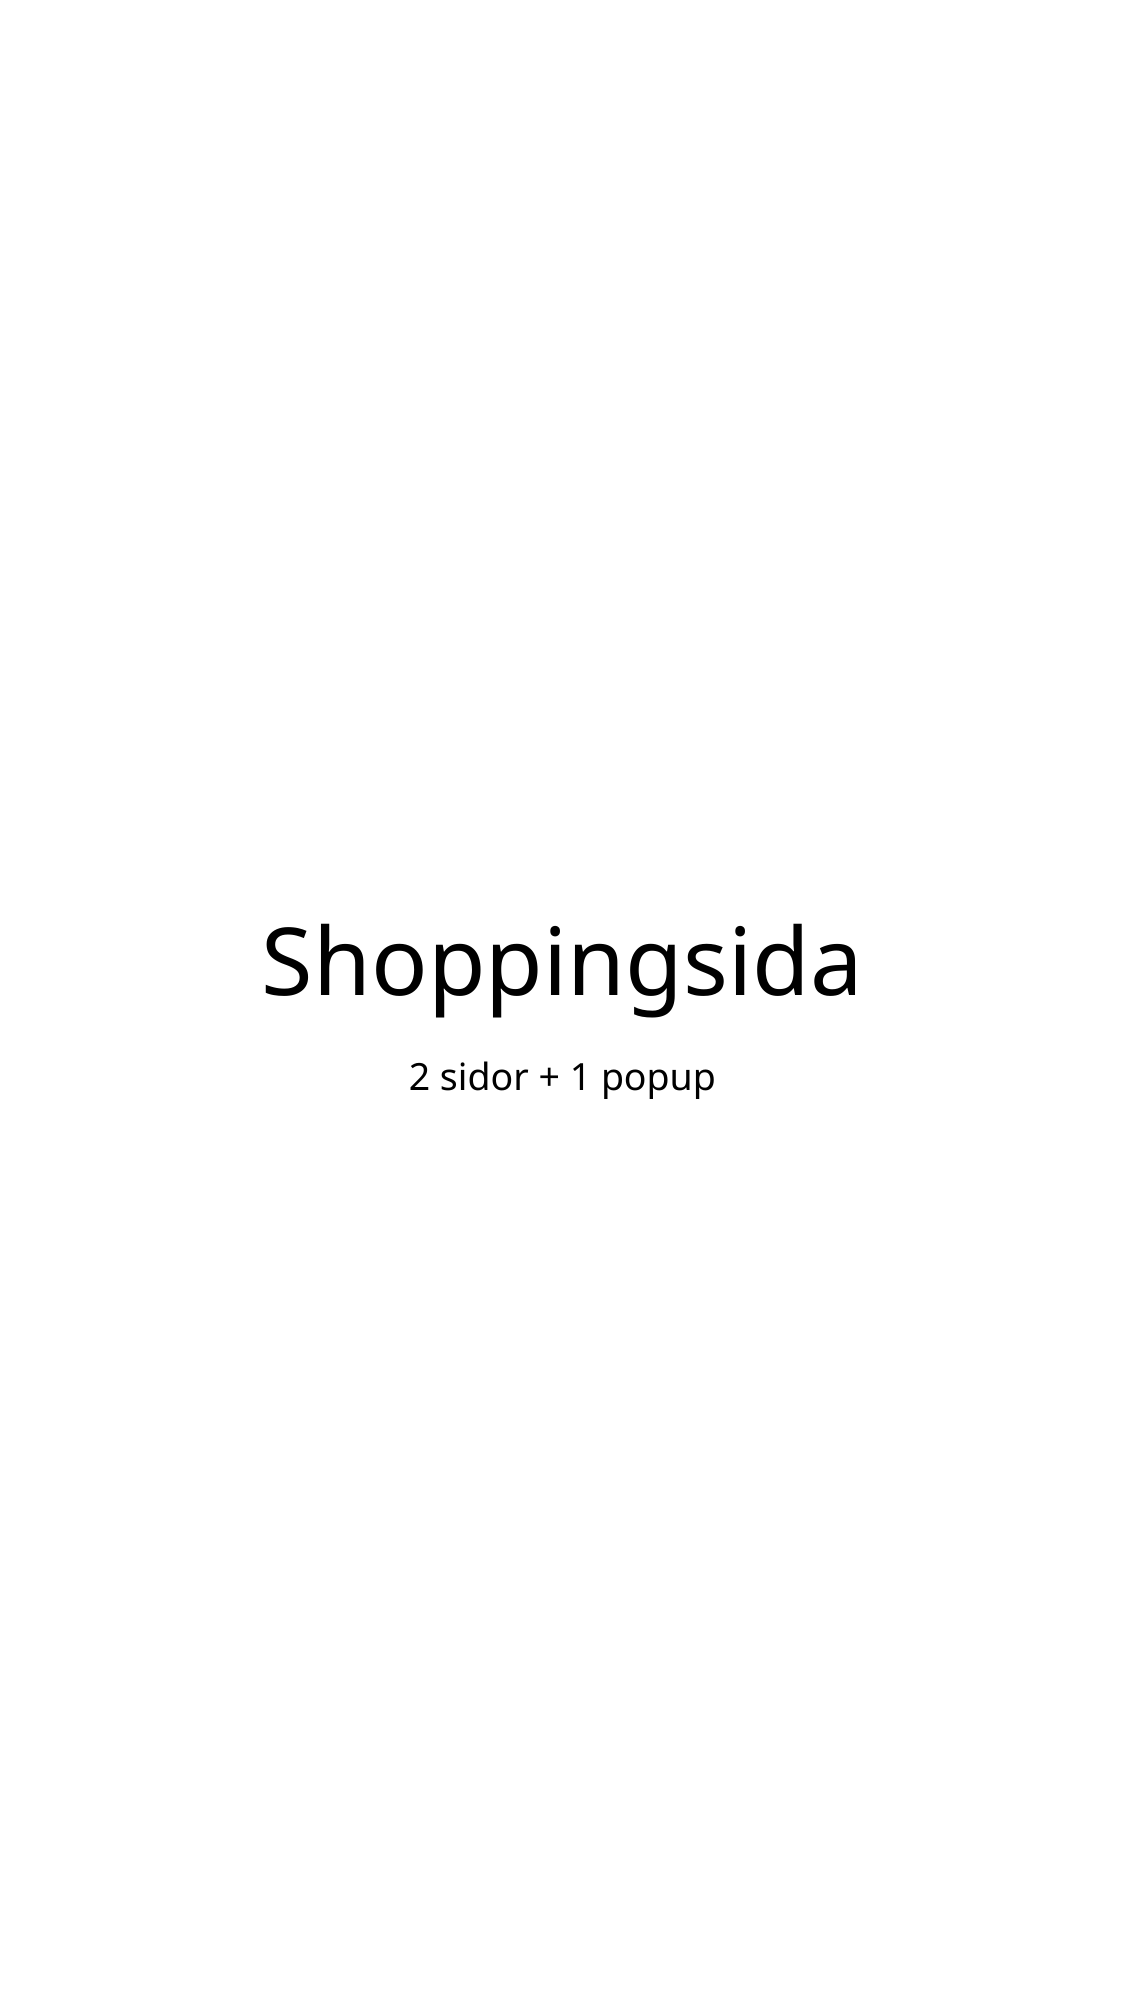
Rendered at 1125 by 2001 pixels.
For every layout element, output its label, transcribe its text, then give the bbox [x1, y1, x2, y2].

subtitle 2 sidor + 1 popup [140, 1050, 985, 1534]
title Shoppingsida [84, 327, 1041, 1024]
